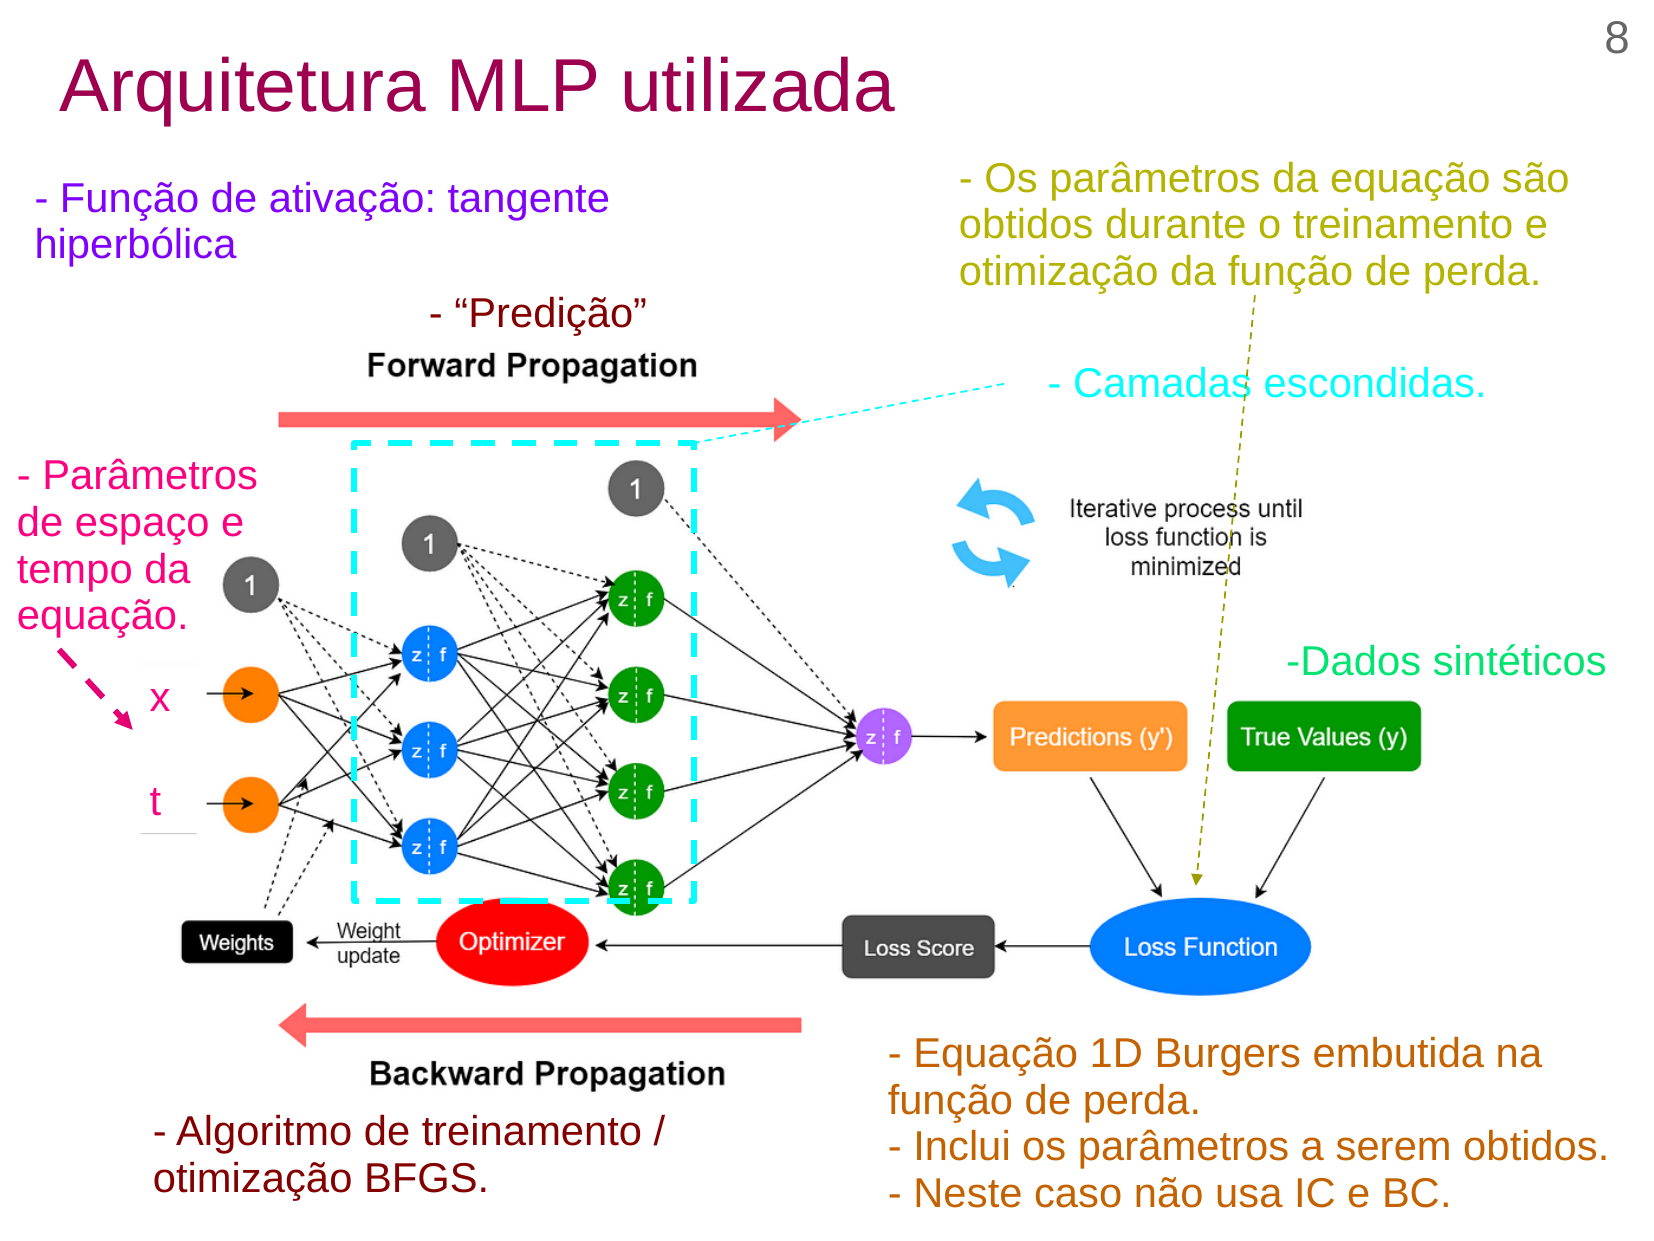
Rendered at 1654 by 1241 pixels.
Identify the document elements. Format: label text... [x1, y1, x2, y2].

text_box t [132, 767, 207, 834]
text_box - Algoritmo de treinamento / otimização BFGS. [136, 1098, 709, 1211]
text_box - Função de ativação: tangente hiperbólica [14, 162, 768, 281]
text_box - Parâmetros de espaço e tempo da equação. [0, 442, 296, 680]
text_box - Camadas escondidas. [1033, 353, 1502, 414]
text_box -Dados sintéticos [1269, 628, 1625, 694]
text_box - Equação 1D Burgers embutida na função de perda. - Inclui os parâmetros a serem obtidos. - Neste caso não usa IC e BC. [871, 1020, 1654, 1226]
text_box x [132, 680, 207, 730]
title Arquitetura MLP utilizada [59, 29, 1595, 148]
text_box - “Predição” [412, 281, 665, 346]
picture [103, 295, 1432, 1145]
text_box - Os parâmetros da equação são obtidos durante o treinamento e otimização da função de perda. [944, 147, 1625, 348]
